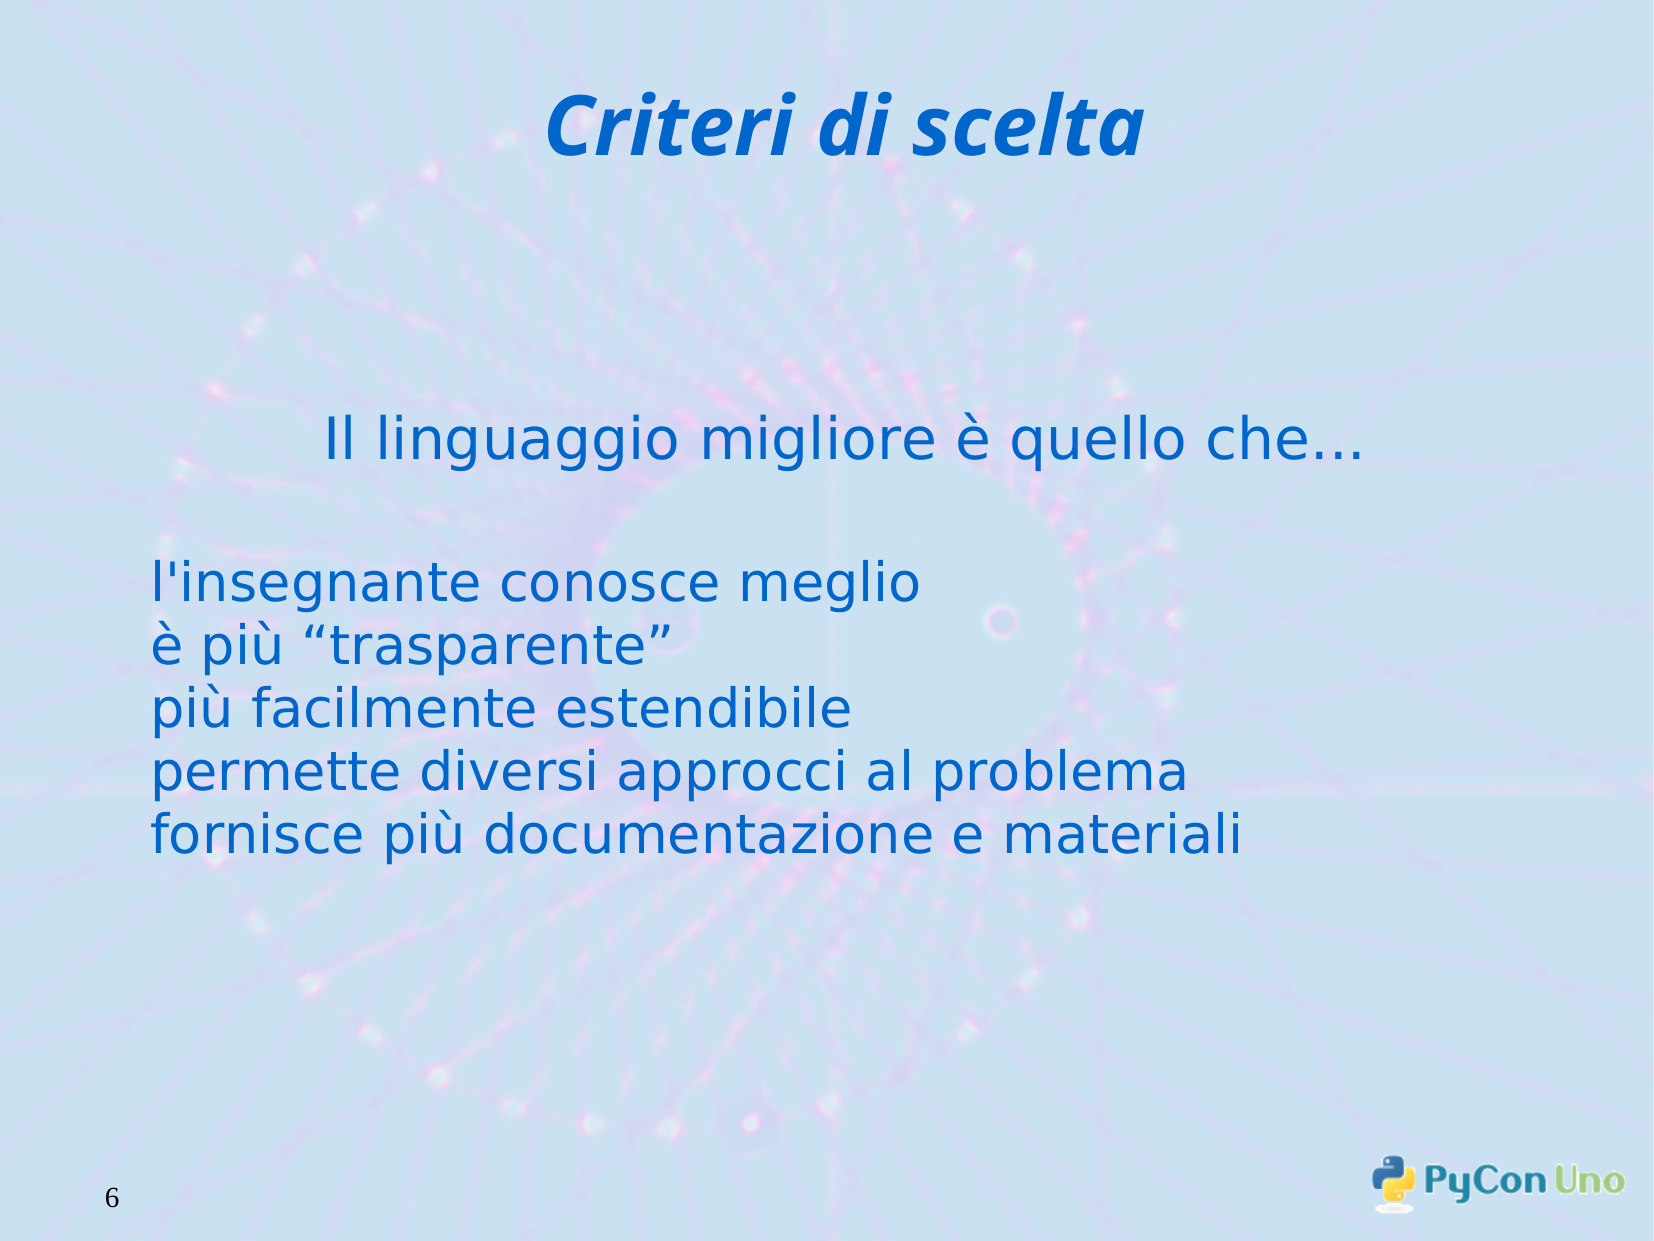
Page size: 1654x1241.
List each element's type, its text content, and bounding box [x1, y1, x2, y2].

picture [0, 0, 1654, 1241]
title Criteri di scelta [139, 19, 1552, 227]
text_box Il linguaggio migliore è quello che... l'insegnante conosce meglio è più “trasparente” più facilmente estendibile permette diversi approcci al problema fornisce più documentazione e materiali [150, 282, 1541, 1064]
